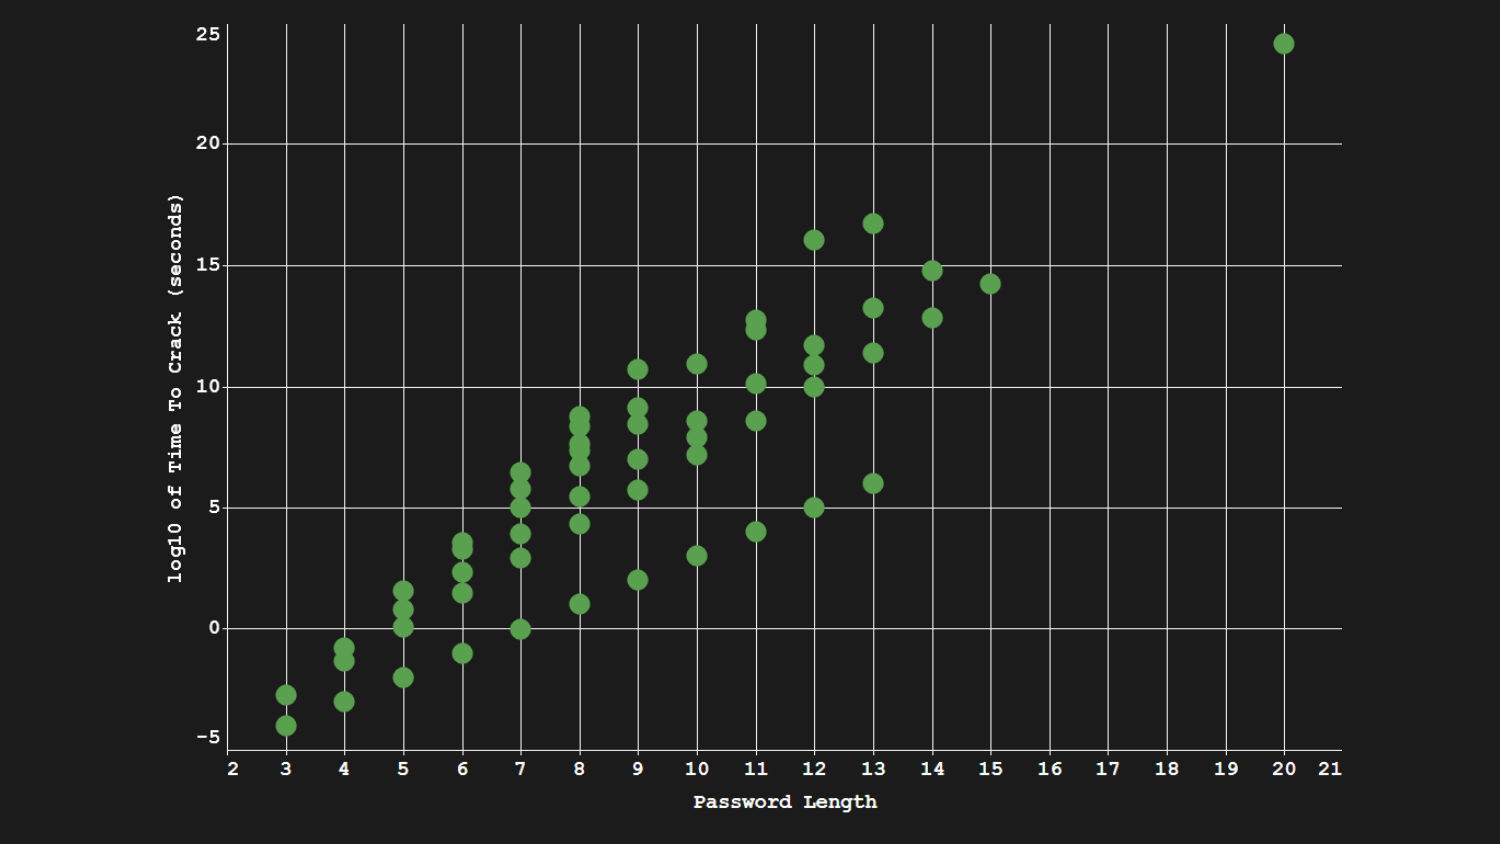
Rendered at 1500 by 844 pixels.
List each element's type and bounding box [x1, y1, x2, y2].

picture [158, 24, 1342, 819]
